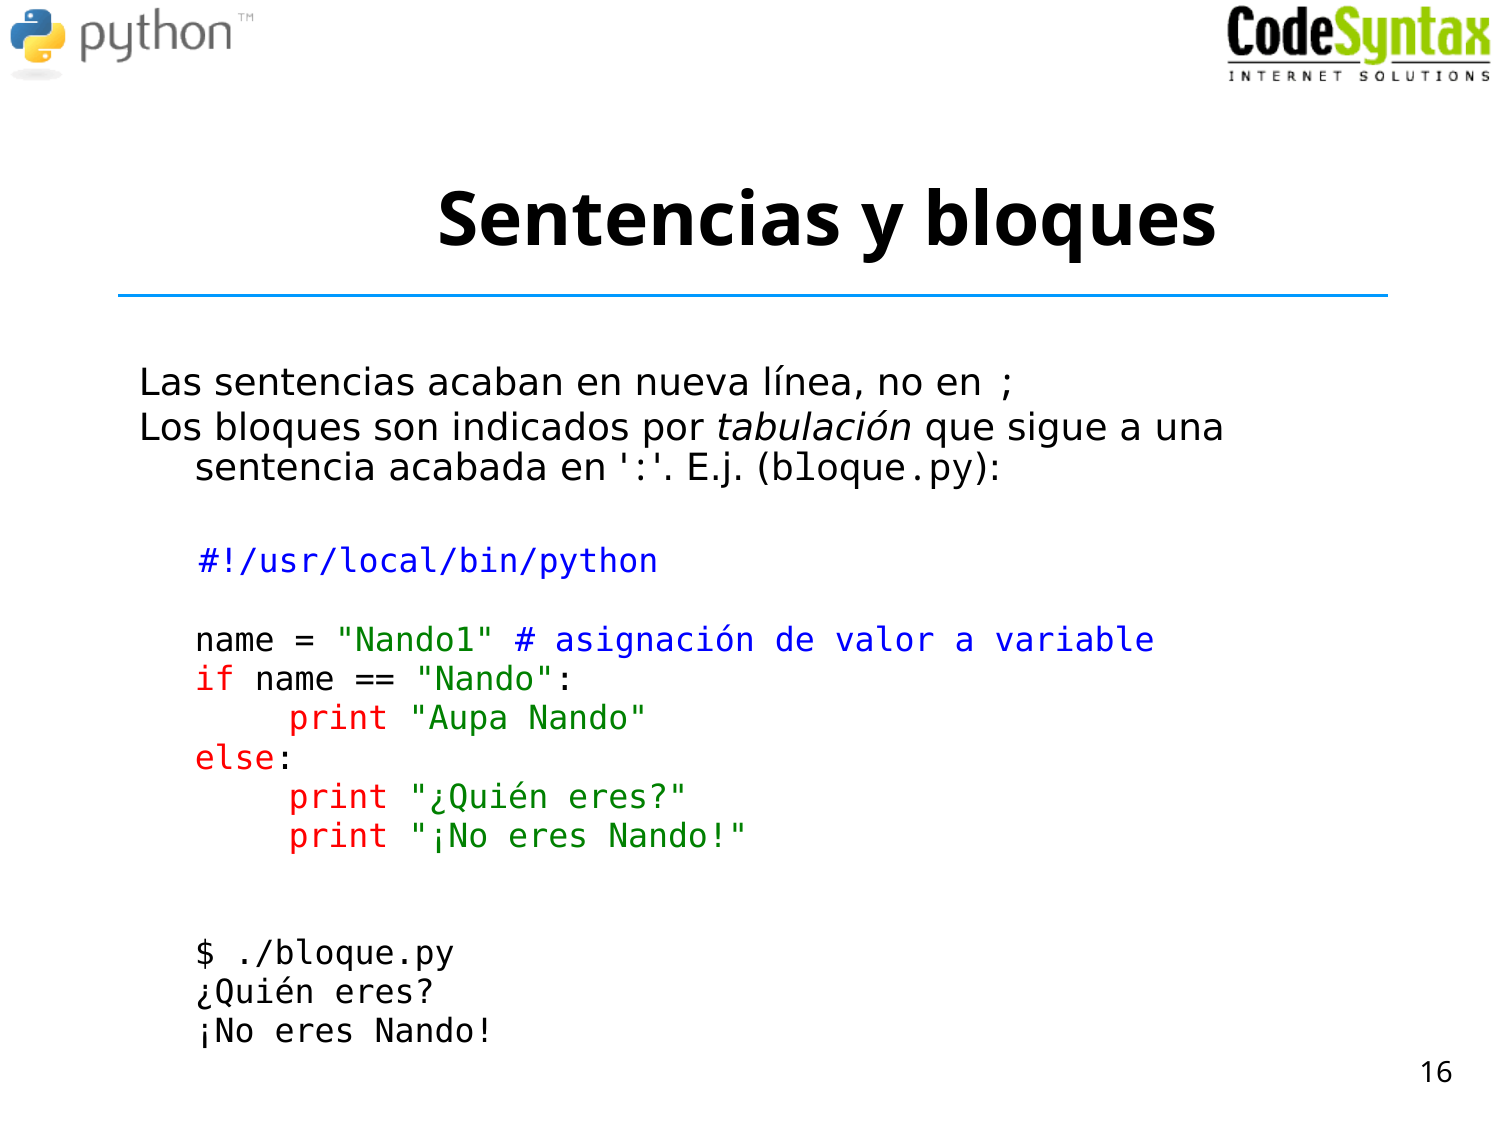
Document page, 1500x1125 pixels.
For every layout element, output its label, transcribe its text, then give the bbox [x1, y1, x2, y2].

picture [0, 0, 286, 92]
title Sentencias y bloques [188, 35, 1468, 276]
picture [1226, 5, 1500, 83]
list Las sentencias acaban en nueva línea, no en ; Los bloques son indicados por tabulación que sigue a una sentencia acabada en ':'. E.j. (bloque.py): #!/usr/local/bin/python name = "Nando1" # asignación de valor a variable if name == "Nando": print "Aupa Nando" else: print "¿Quién eres?" print "¡No eres Nando!" $ ./bloque.py ¿Quién eres? ¡No eres Nando! [123, 355, 1434, 1071]
